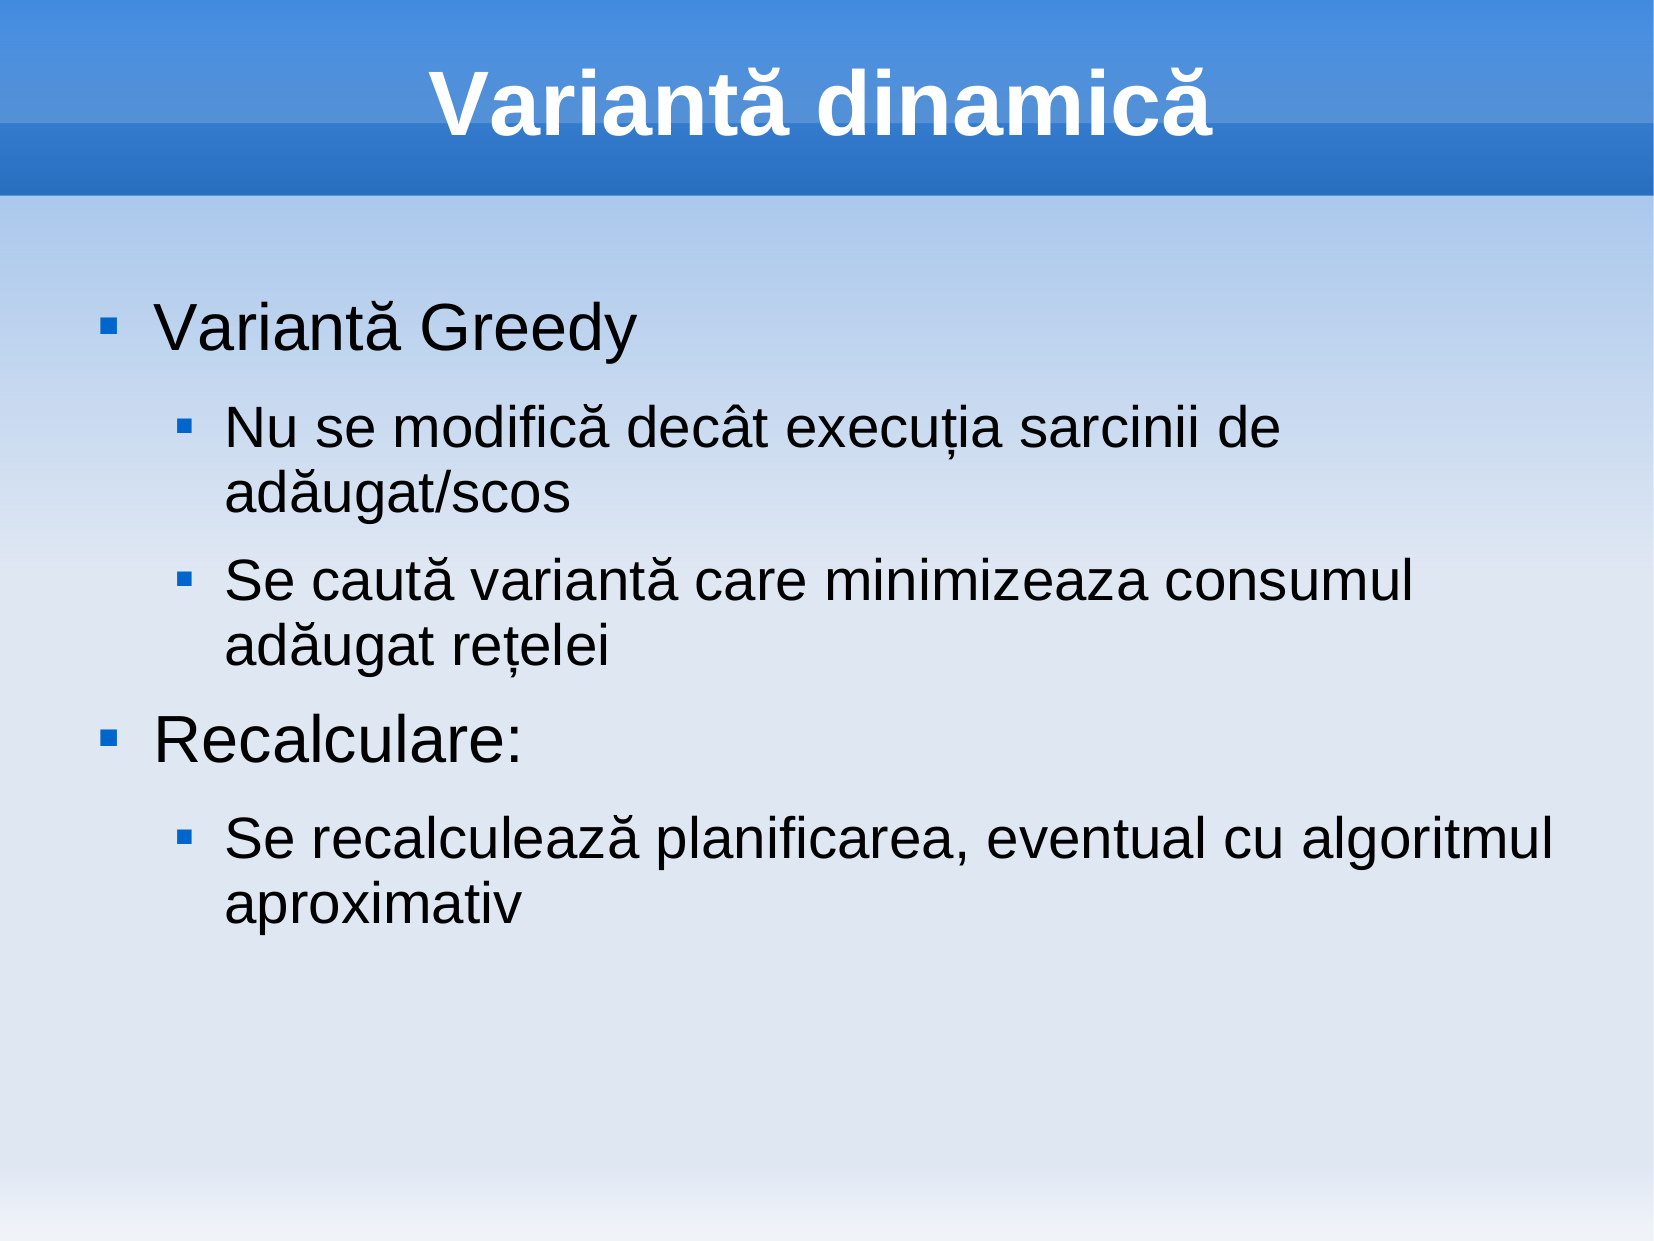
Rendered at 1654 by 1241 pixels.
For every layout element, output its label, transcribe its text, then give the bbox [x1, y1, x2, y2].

picture [0, 0, 1654, 1241]
list Variantă Greedy Nu se modifică decât execuția sarcinii de adăugat/scos Se caută variantă care minimizeaza consumul adăugat rețelei Recalculare: Se recalculează planificarea, eventual cu algoritmul aproximativ [82, 290, 1571, 1094]
title Variantă dinamică [76, 7, 1565, 200]
